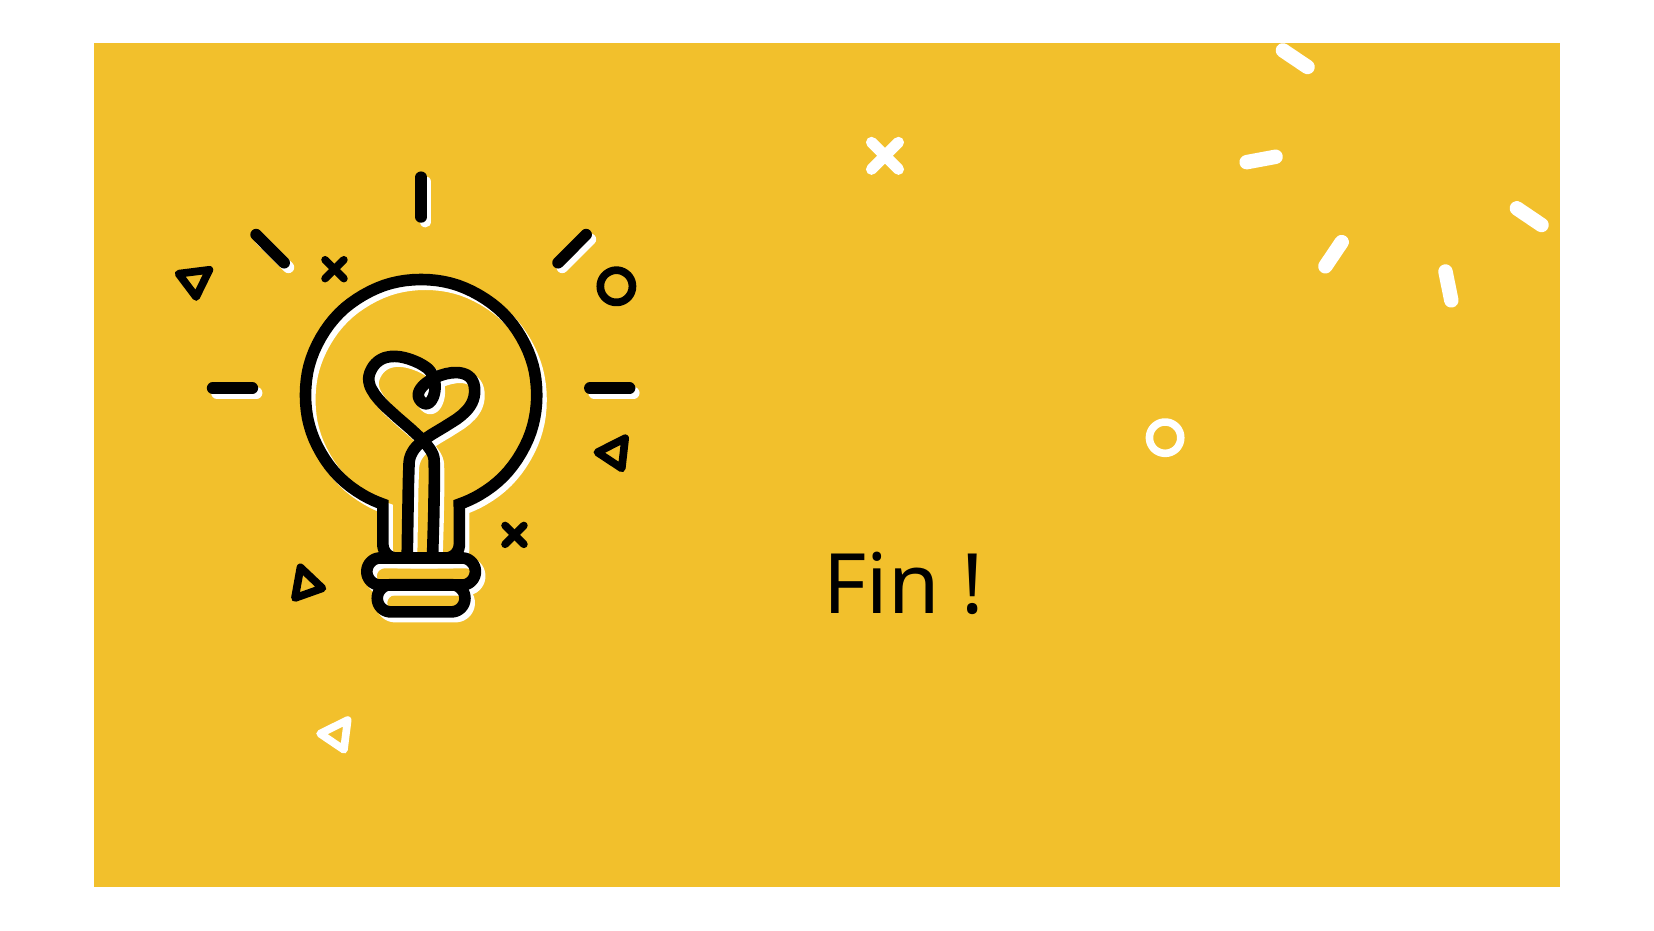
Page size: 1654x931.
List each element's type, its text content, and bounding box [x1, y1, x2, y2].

title Fin ! [823, 524, 1544, 638]
